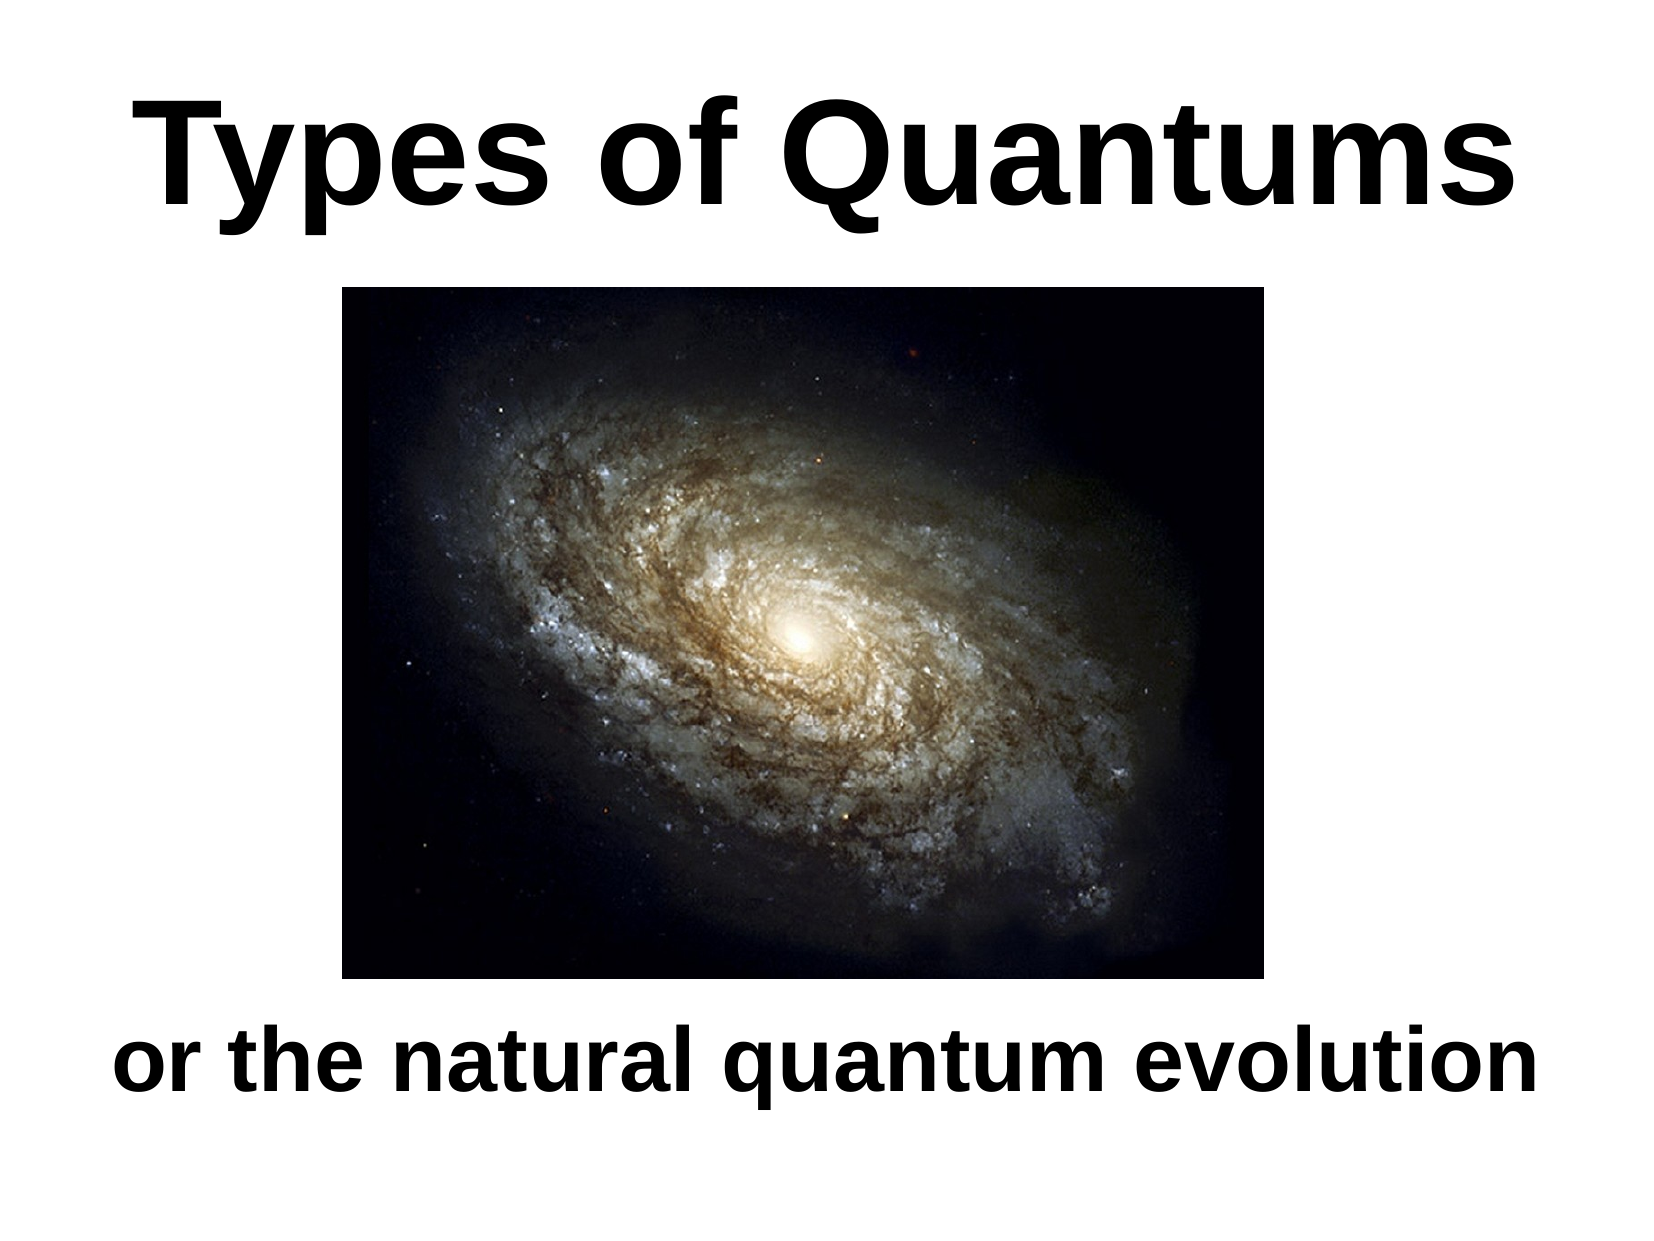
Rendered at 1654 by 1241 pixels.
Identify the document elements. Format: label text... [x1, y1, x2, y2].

picture [342, 287, 1264, 979]
title Types of Quantums [82, 49, 1571, 188]
subtitle or the natural quantum evolution [82, 188, 1571, 1112]
